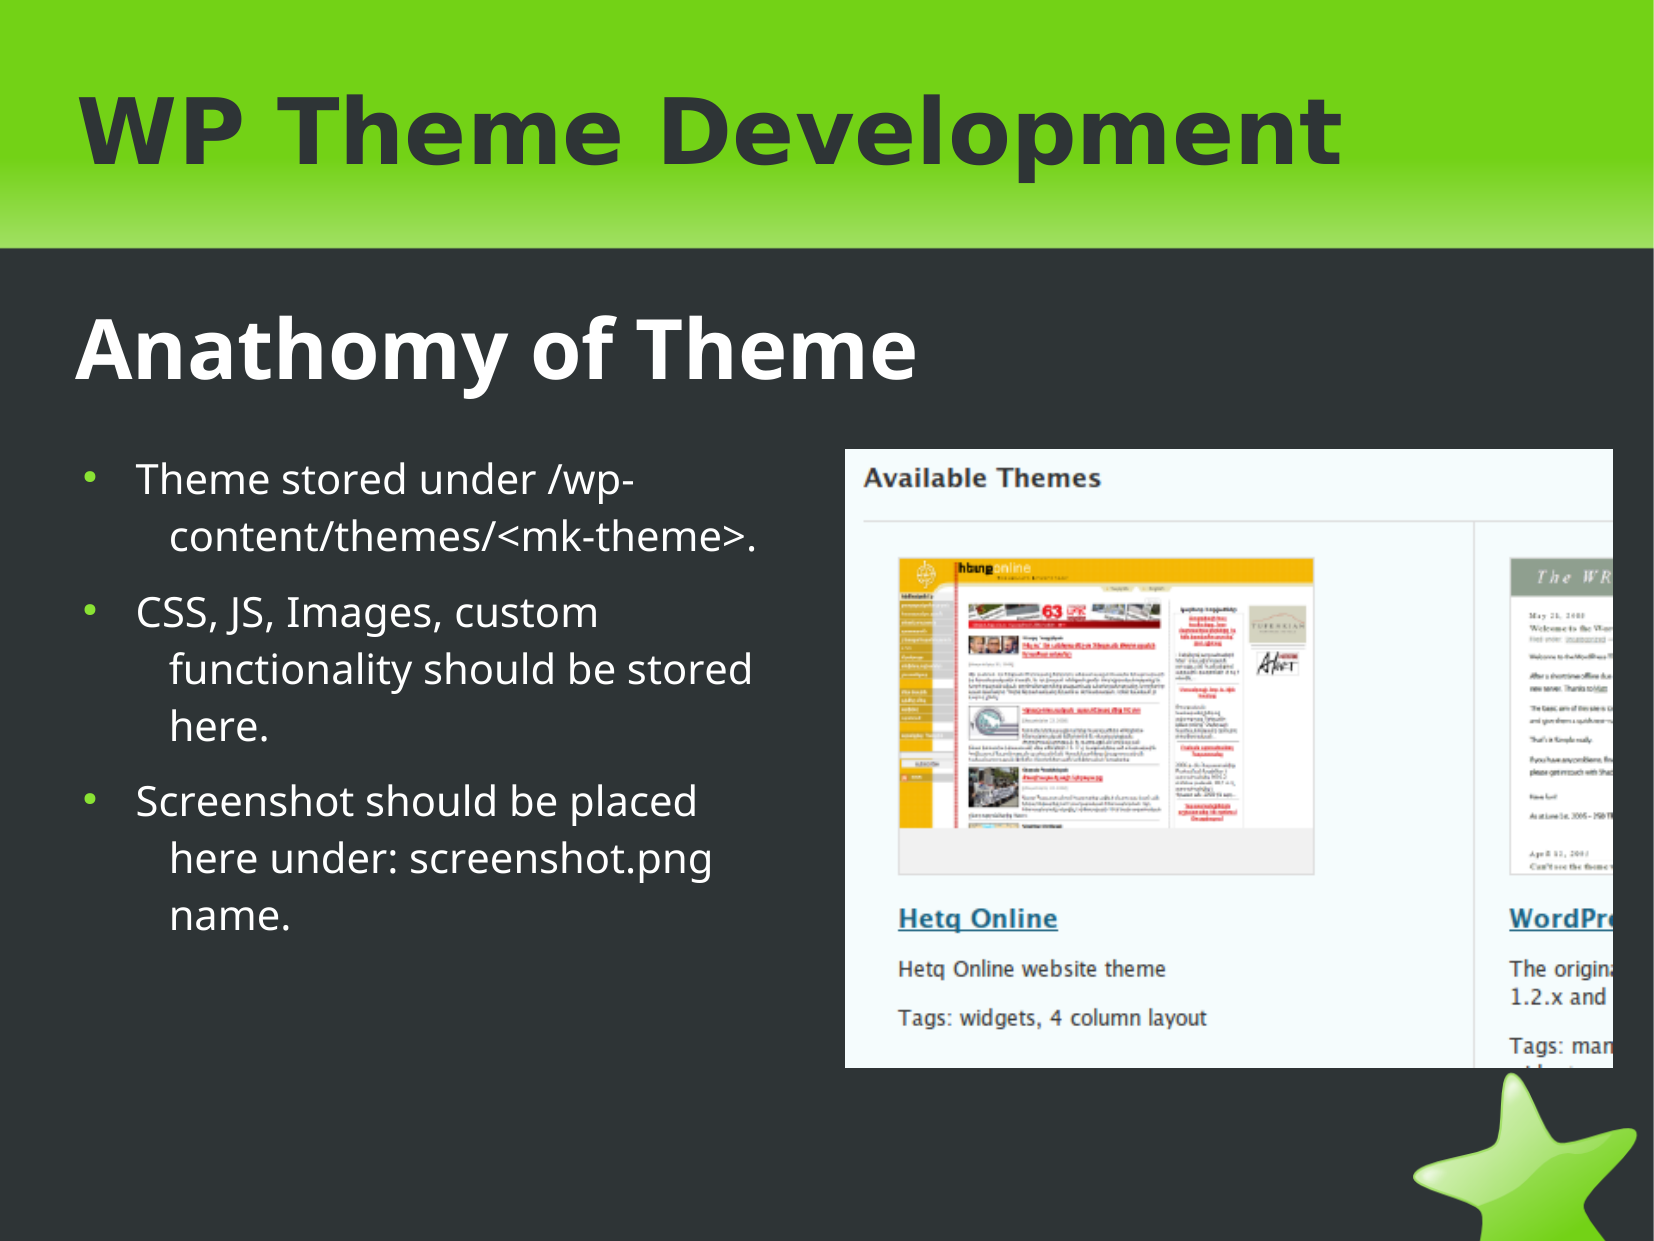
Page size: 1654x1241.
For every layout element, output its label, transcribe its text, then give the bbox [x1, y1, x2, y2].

picture [0, 0, 1654, 1241]
list Theme stored under /wp-content/themes/<mk-theme>. CSS, JS, Images, custom functionality should be stored here. Screenshot should be placed here under: screenshot.png name. [53, 450, 788, 1109]
list Anathomy of Theme [75, 290, 1572, 413]
title WP Theme Development [76, 29, 1565, 237]
